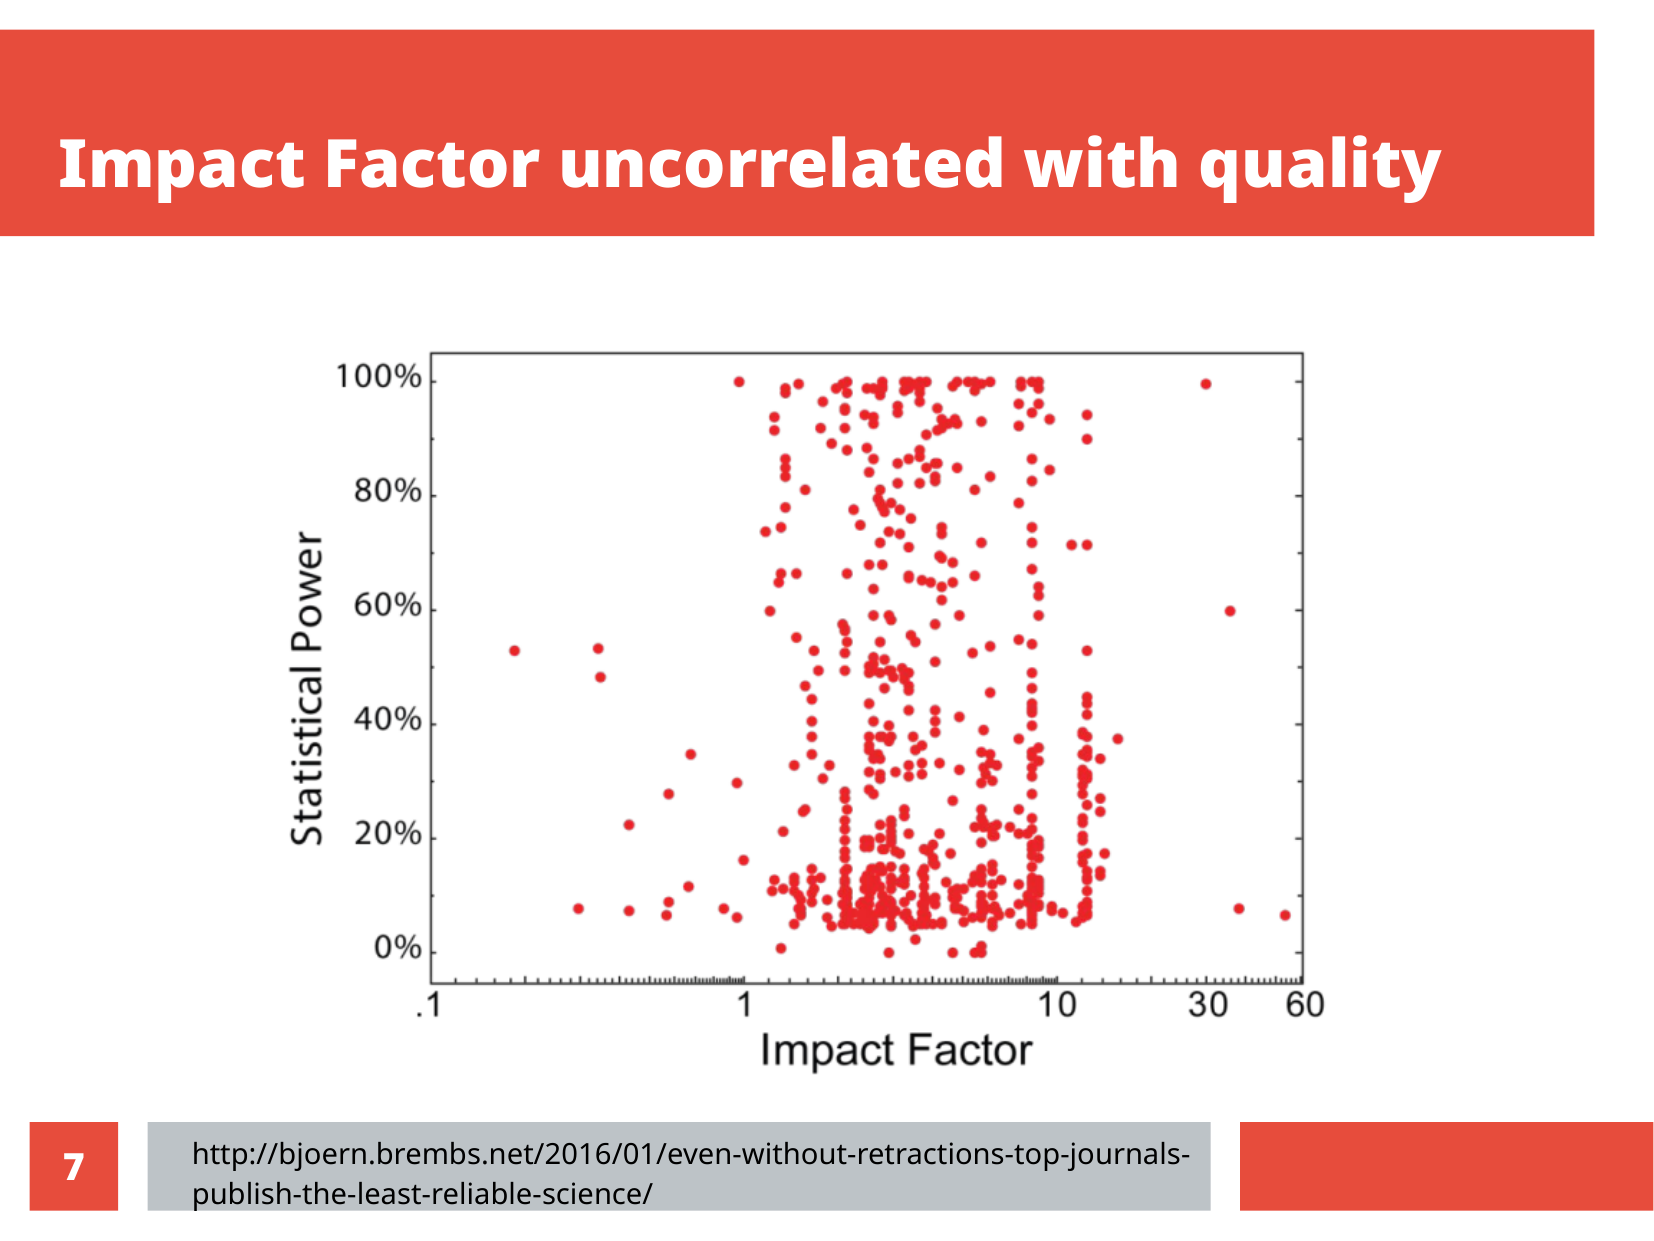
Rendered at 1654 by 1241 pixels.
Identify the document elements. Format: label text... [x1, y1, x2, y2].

title Impact Factor uncorrelated with quality [59, 59, 1595, 207]
text_box http://bjoern.brembs.net/2016/01/even-without-retractions-top-journals-publish-the-least-reliable-science/ [177, 1126, 1229, 1229]
picture [254, 324, 1370, 1093]
